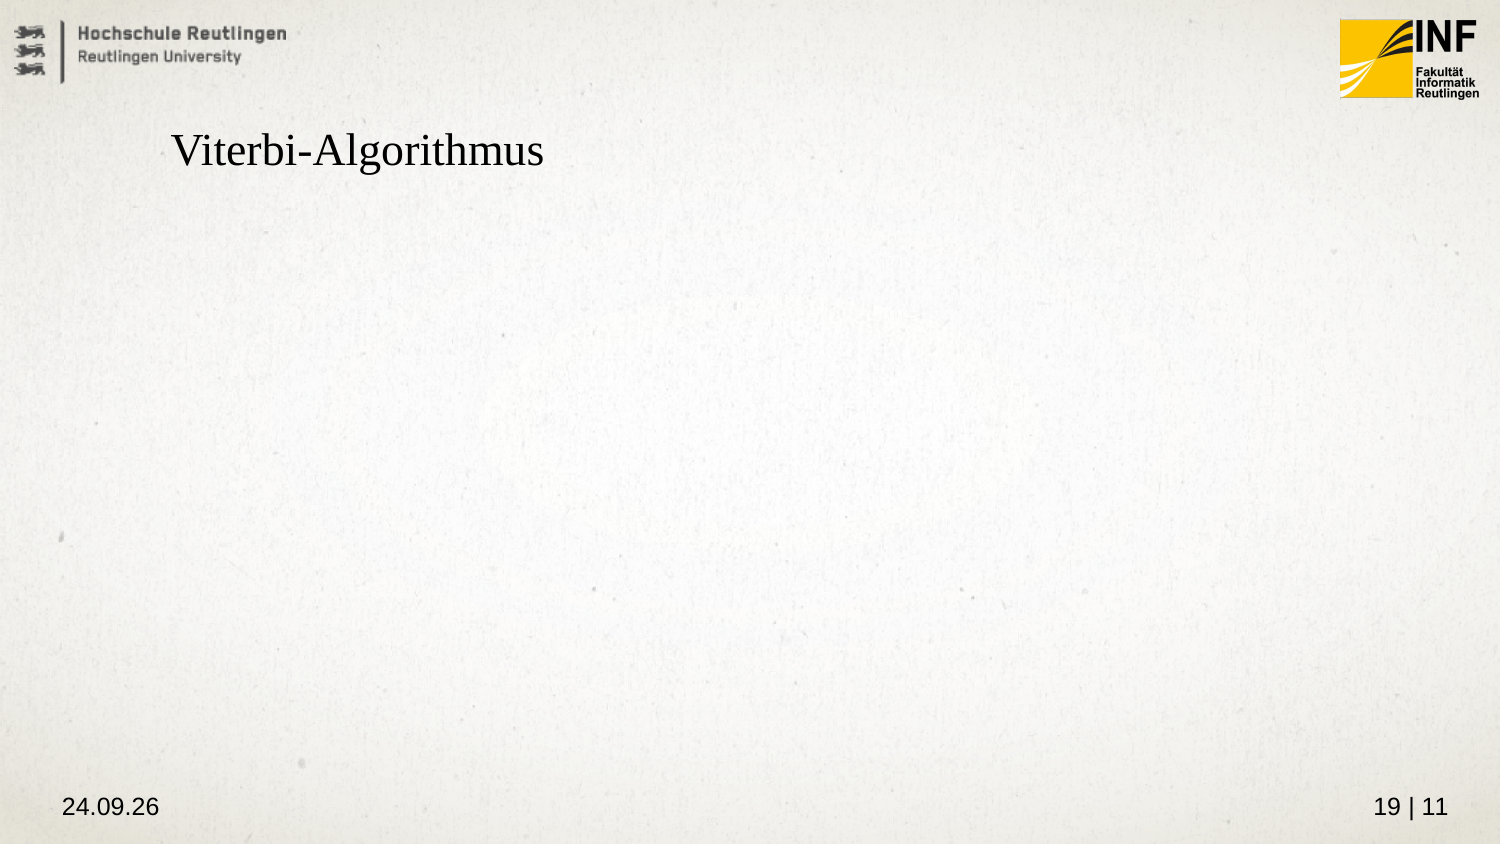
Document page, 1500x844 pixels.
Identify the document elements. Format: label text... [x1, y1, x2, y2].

picture [0, 0, 1500, 844]
title Viterbi-Algorithmus [159, 106, 1341, 188]
